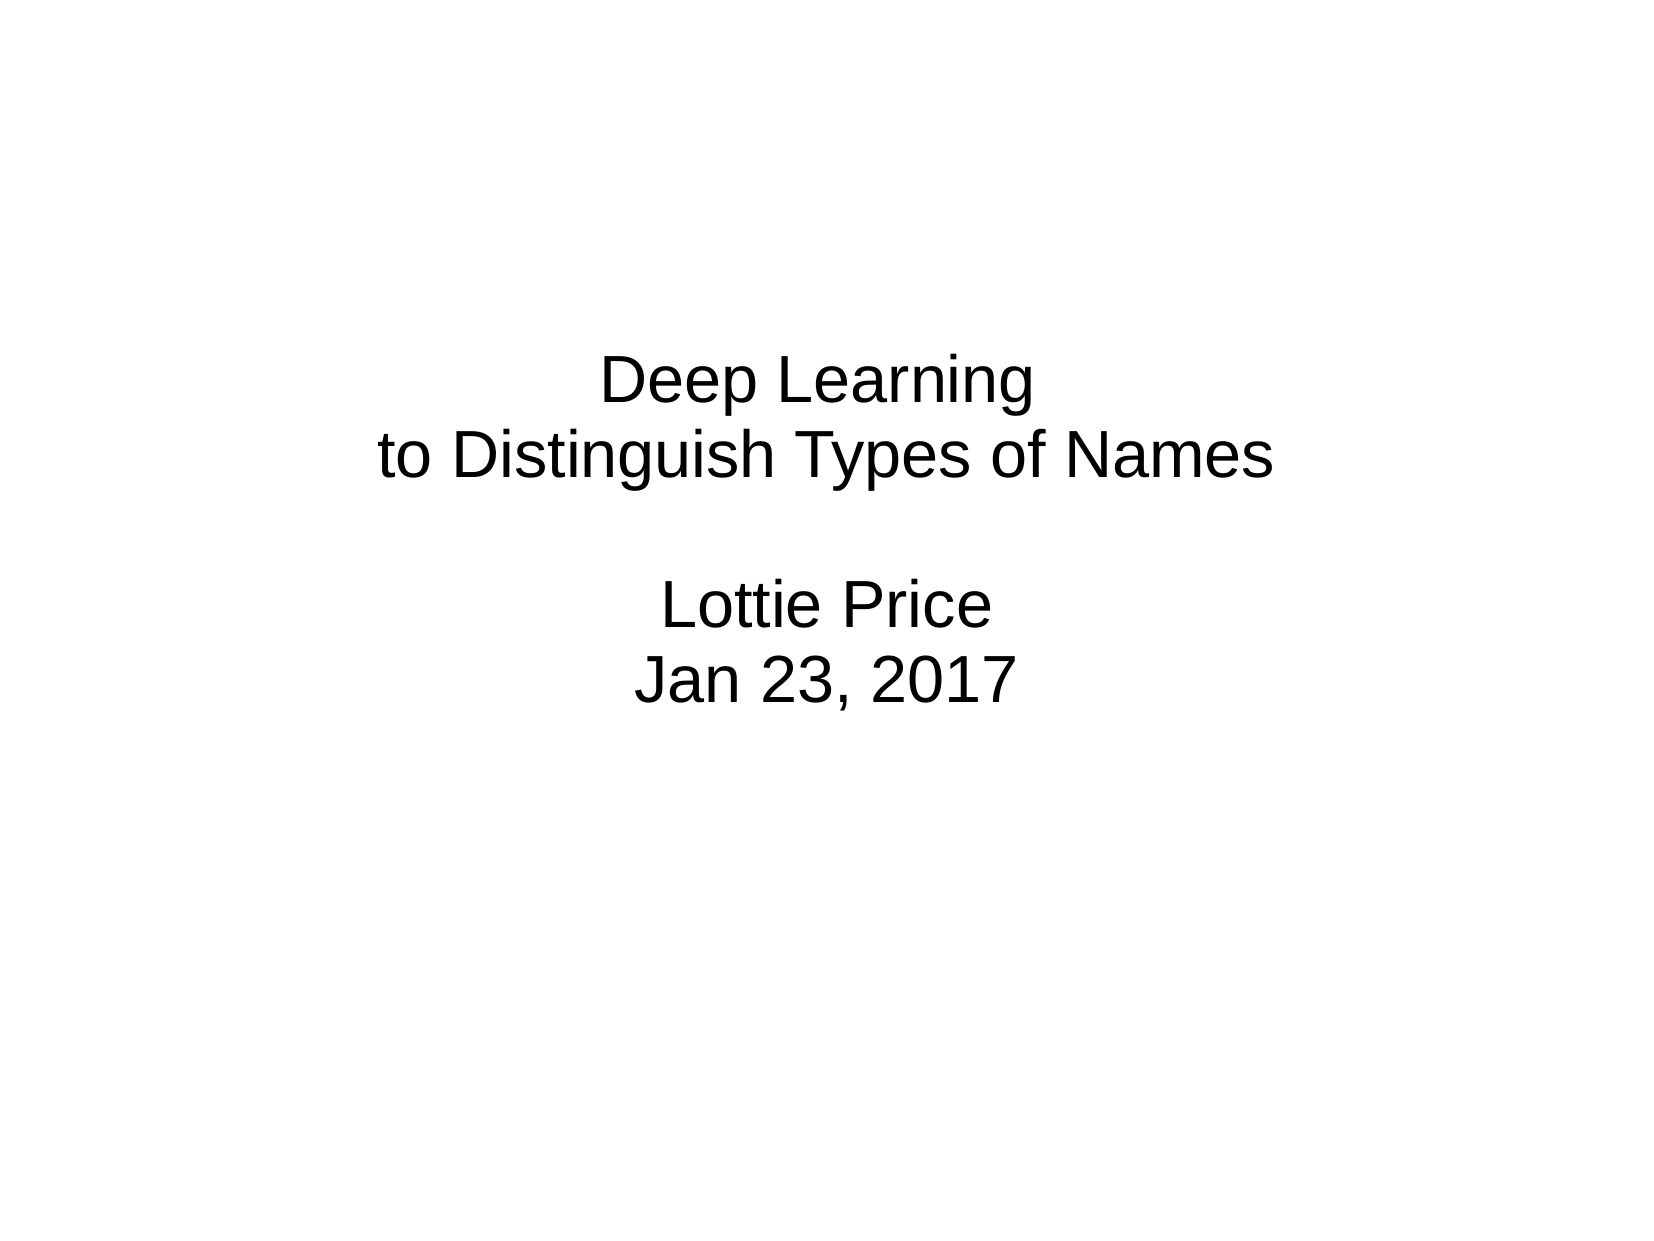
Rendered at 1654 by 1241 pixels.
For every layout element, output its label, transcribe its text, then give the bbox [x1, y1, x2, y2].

subtitle Deep Learning to Distinguish Types of Names Lottie Price Jan 23, 2017 [82, 49, 1571, 1010]
